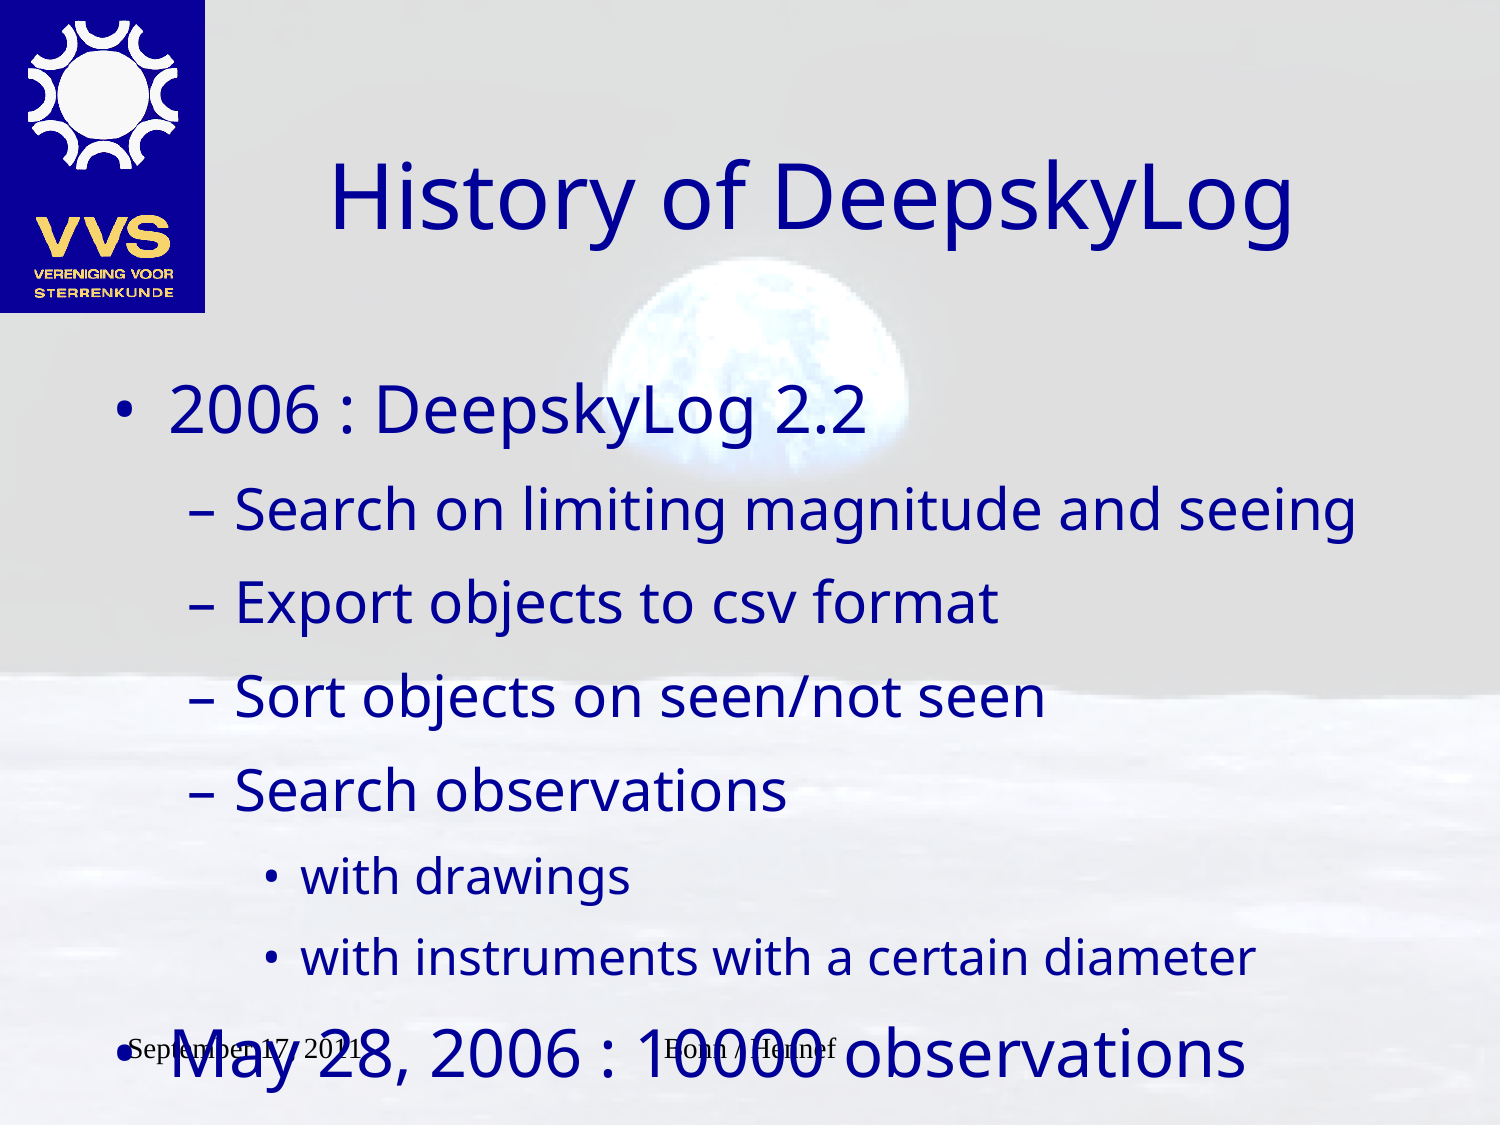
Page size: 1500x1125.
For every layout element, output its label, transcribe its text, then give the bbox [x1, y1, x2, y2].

title History of DeepskyLog [237, 76, 1388, 312]
list 2006 : DeepskyLog 2.2 Search on limiting magnitude and seeing Export objects to csv format Sort objects on seen/not seen Search observations with drawings with instruments with a certain diameter May 28, 2006 : 10000 observations [112, 362, 1388, 1001]
picture [0, 0, 205, 313]
